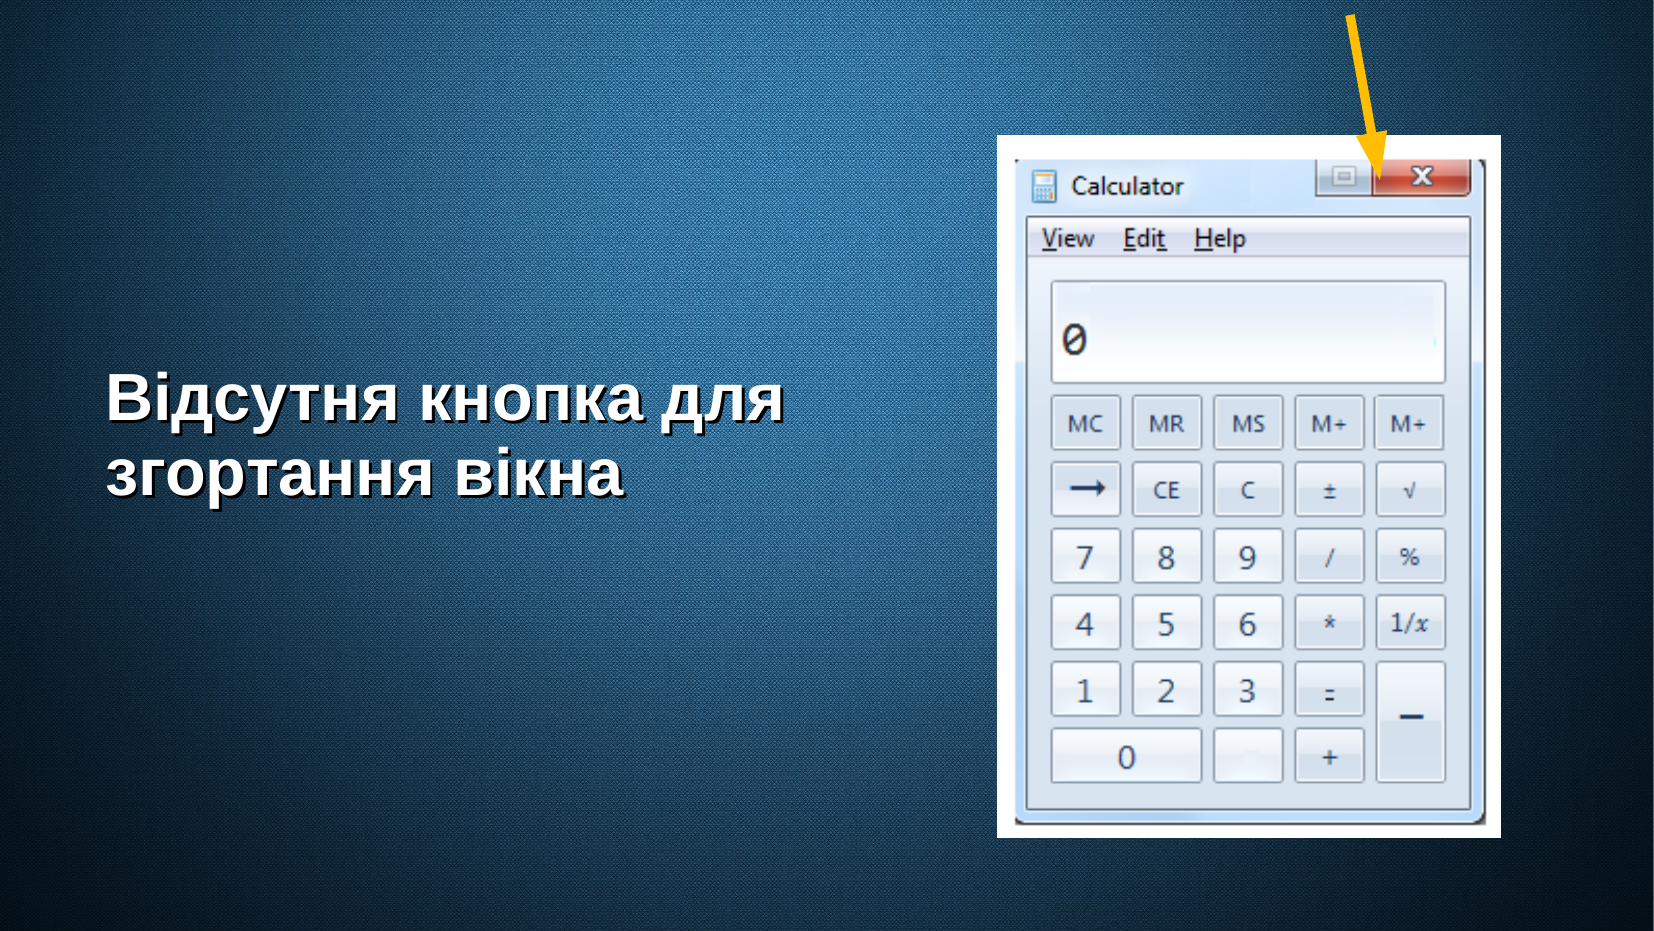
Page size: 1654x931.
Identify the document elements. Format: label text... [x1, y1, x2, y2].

subtitle Відсутня кнопка для згортання вікна [105, 30, 1096, 840]
picture [0, 0, 1654, 931]
